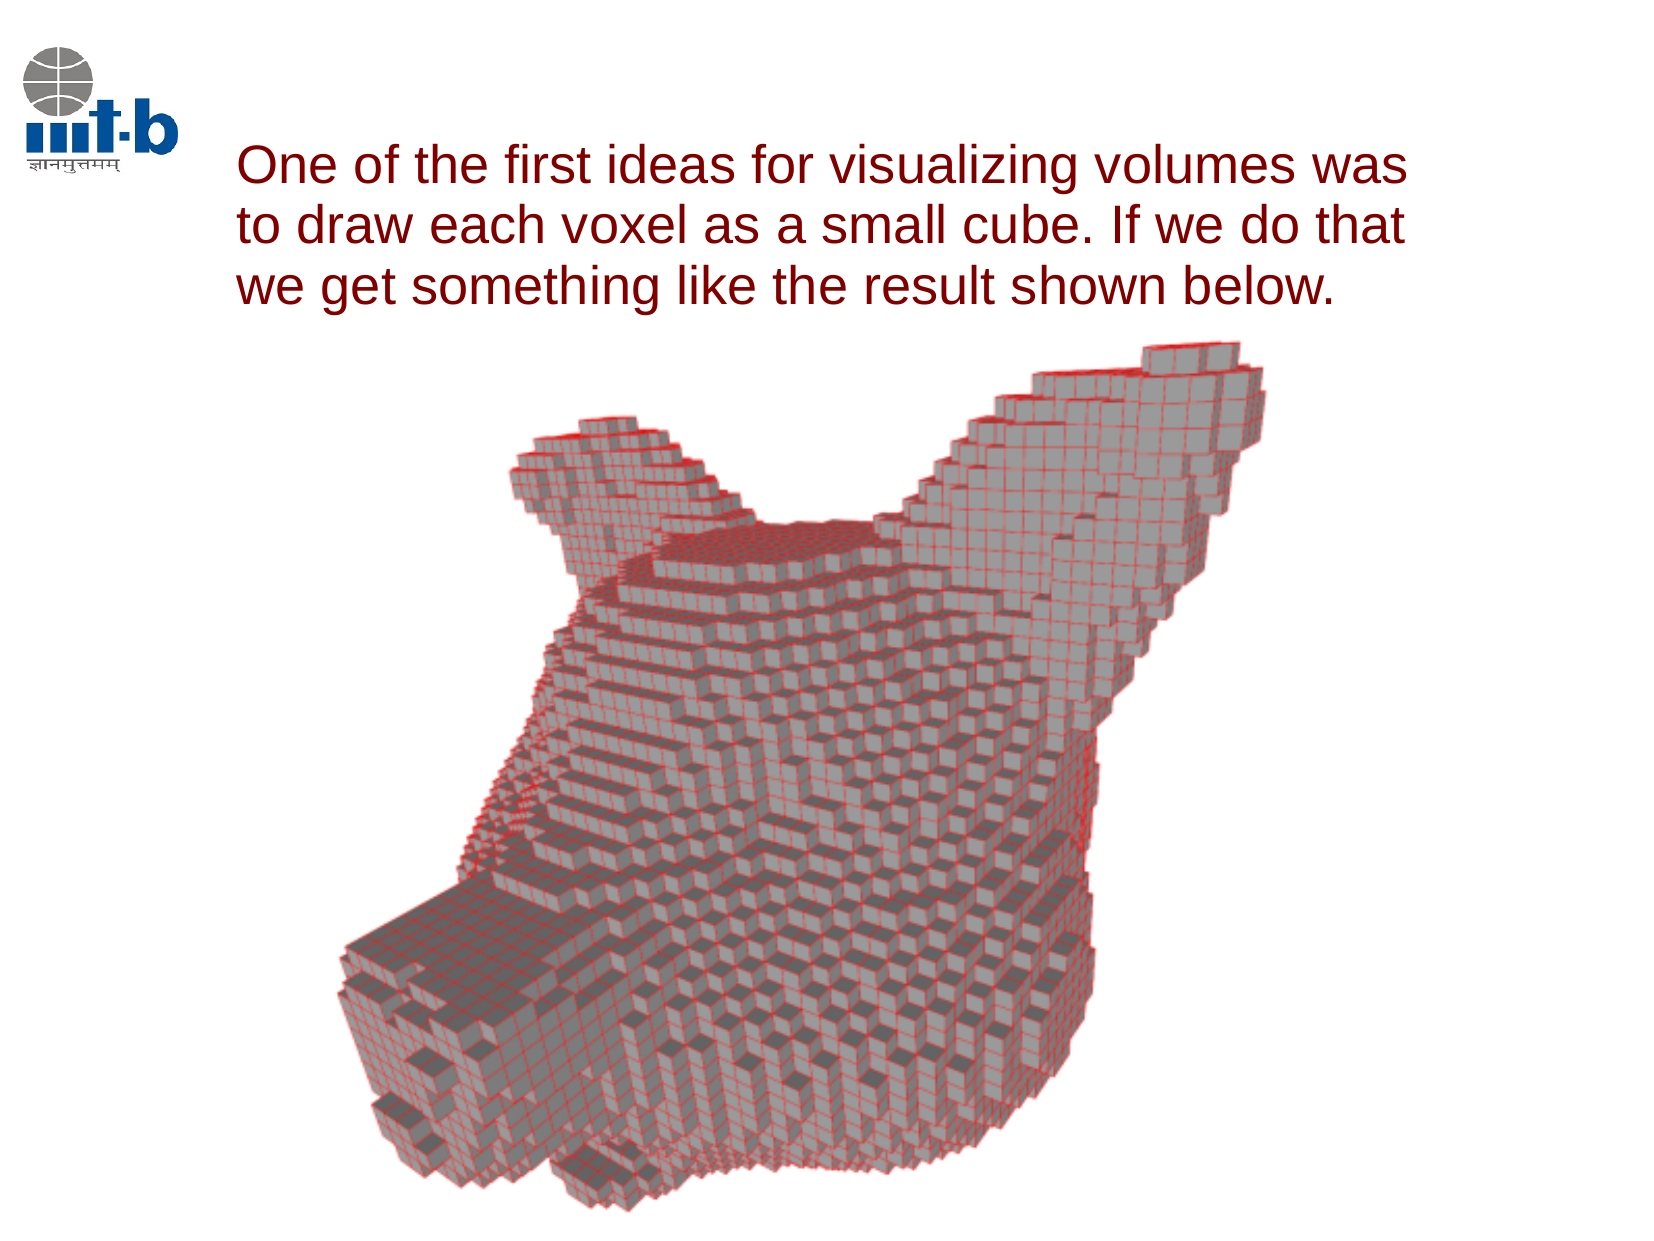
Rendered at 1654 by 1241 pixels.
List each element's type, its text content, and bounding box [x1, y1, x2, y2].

picture [23, 35, 178, 189]
picture [330, 316, 1276, 1229]
subtitle One of the first ideas for visualizing volumes was to draw each voxel as a small cube. If we do that we get something like the result shown below. [236, 0, 1465, 461]
